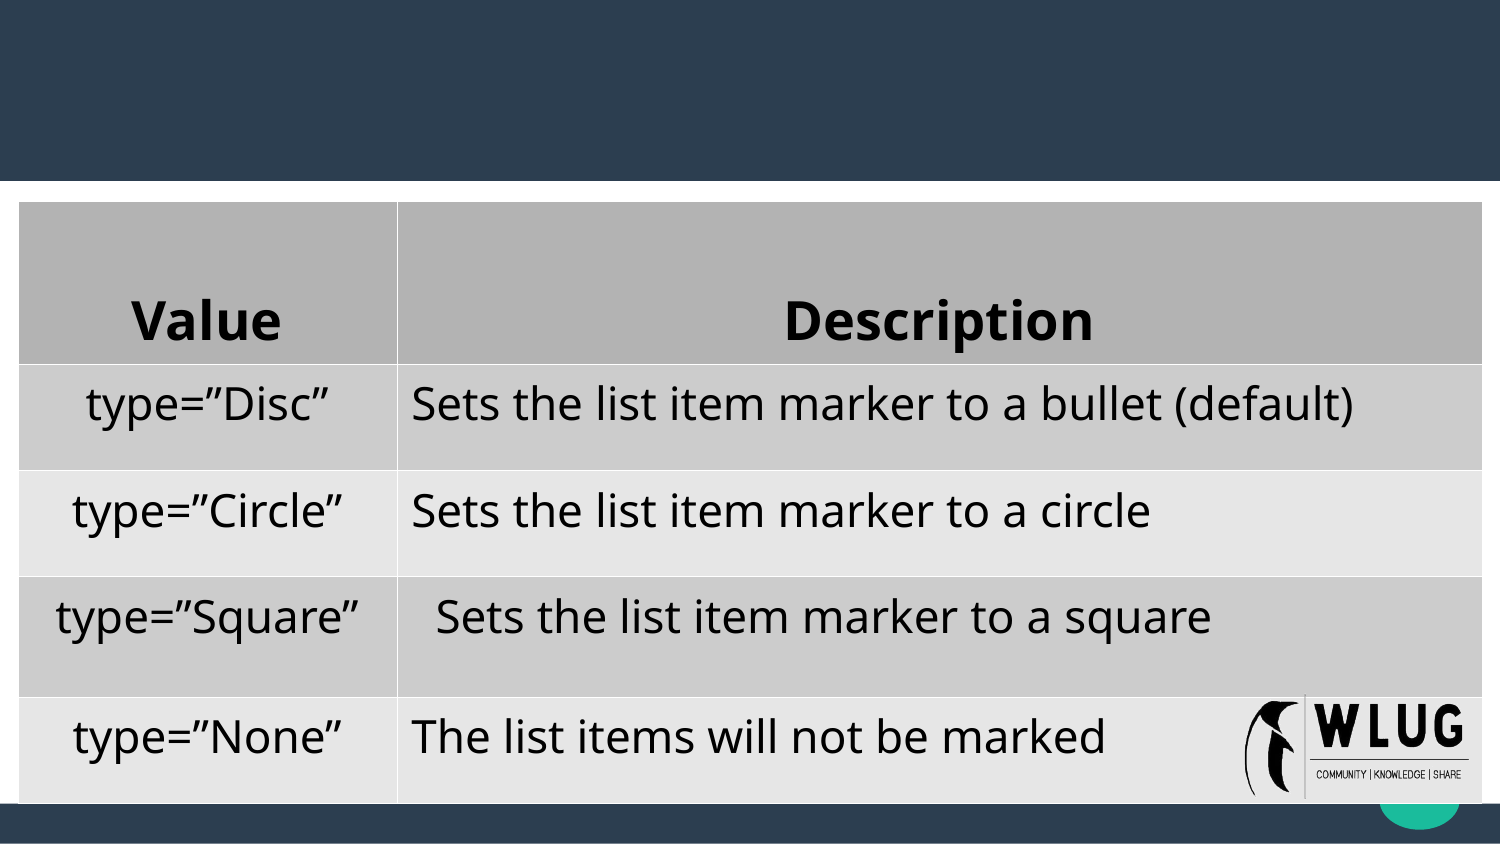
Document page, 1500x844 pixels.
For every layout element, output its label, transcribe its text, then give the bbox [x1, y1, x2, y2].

table_cell Sets the list item marker to a circle [398, 471, 1482, 576]
table_cell type=”None” [19, 698, 397, 803]
table_header Description [398, 202, 1482, 364]
table_cell Sets the list item marker to a bullet (default) [398, 365, 1482, 470]
picture [1229, 686, 1477, 804]
table_header Value [19, 202, 397, 364]
table_cell type=”Square” [19, 577, 397, 697]
table_cell type=”Disc” [19, 365, 397, 470]
table_cell type=”Circle” [19, 471, 397, 576]
table_cell Sets the list item marker to a square [398, 577, 1482, 697]
table_cell The list items will not be marked [398, 698, 1229, 803]
